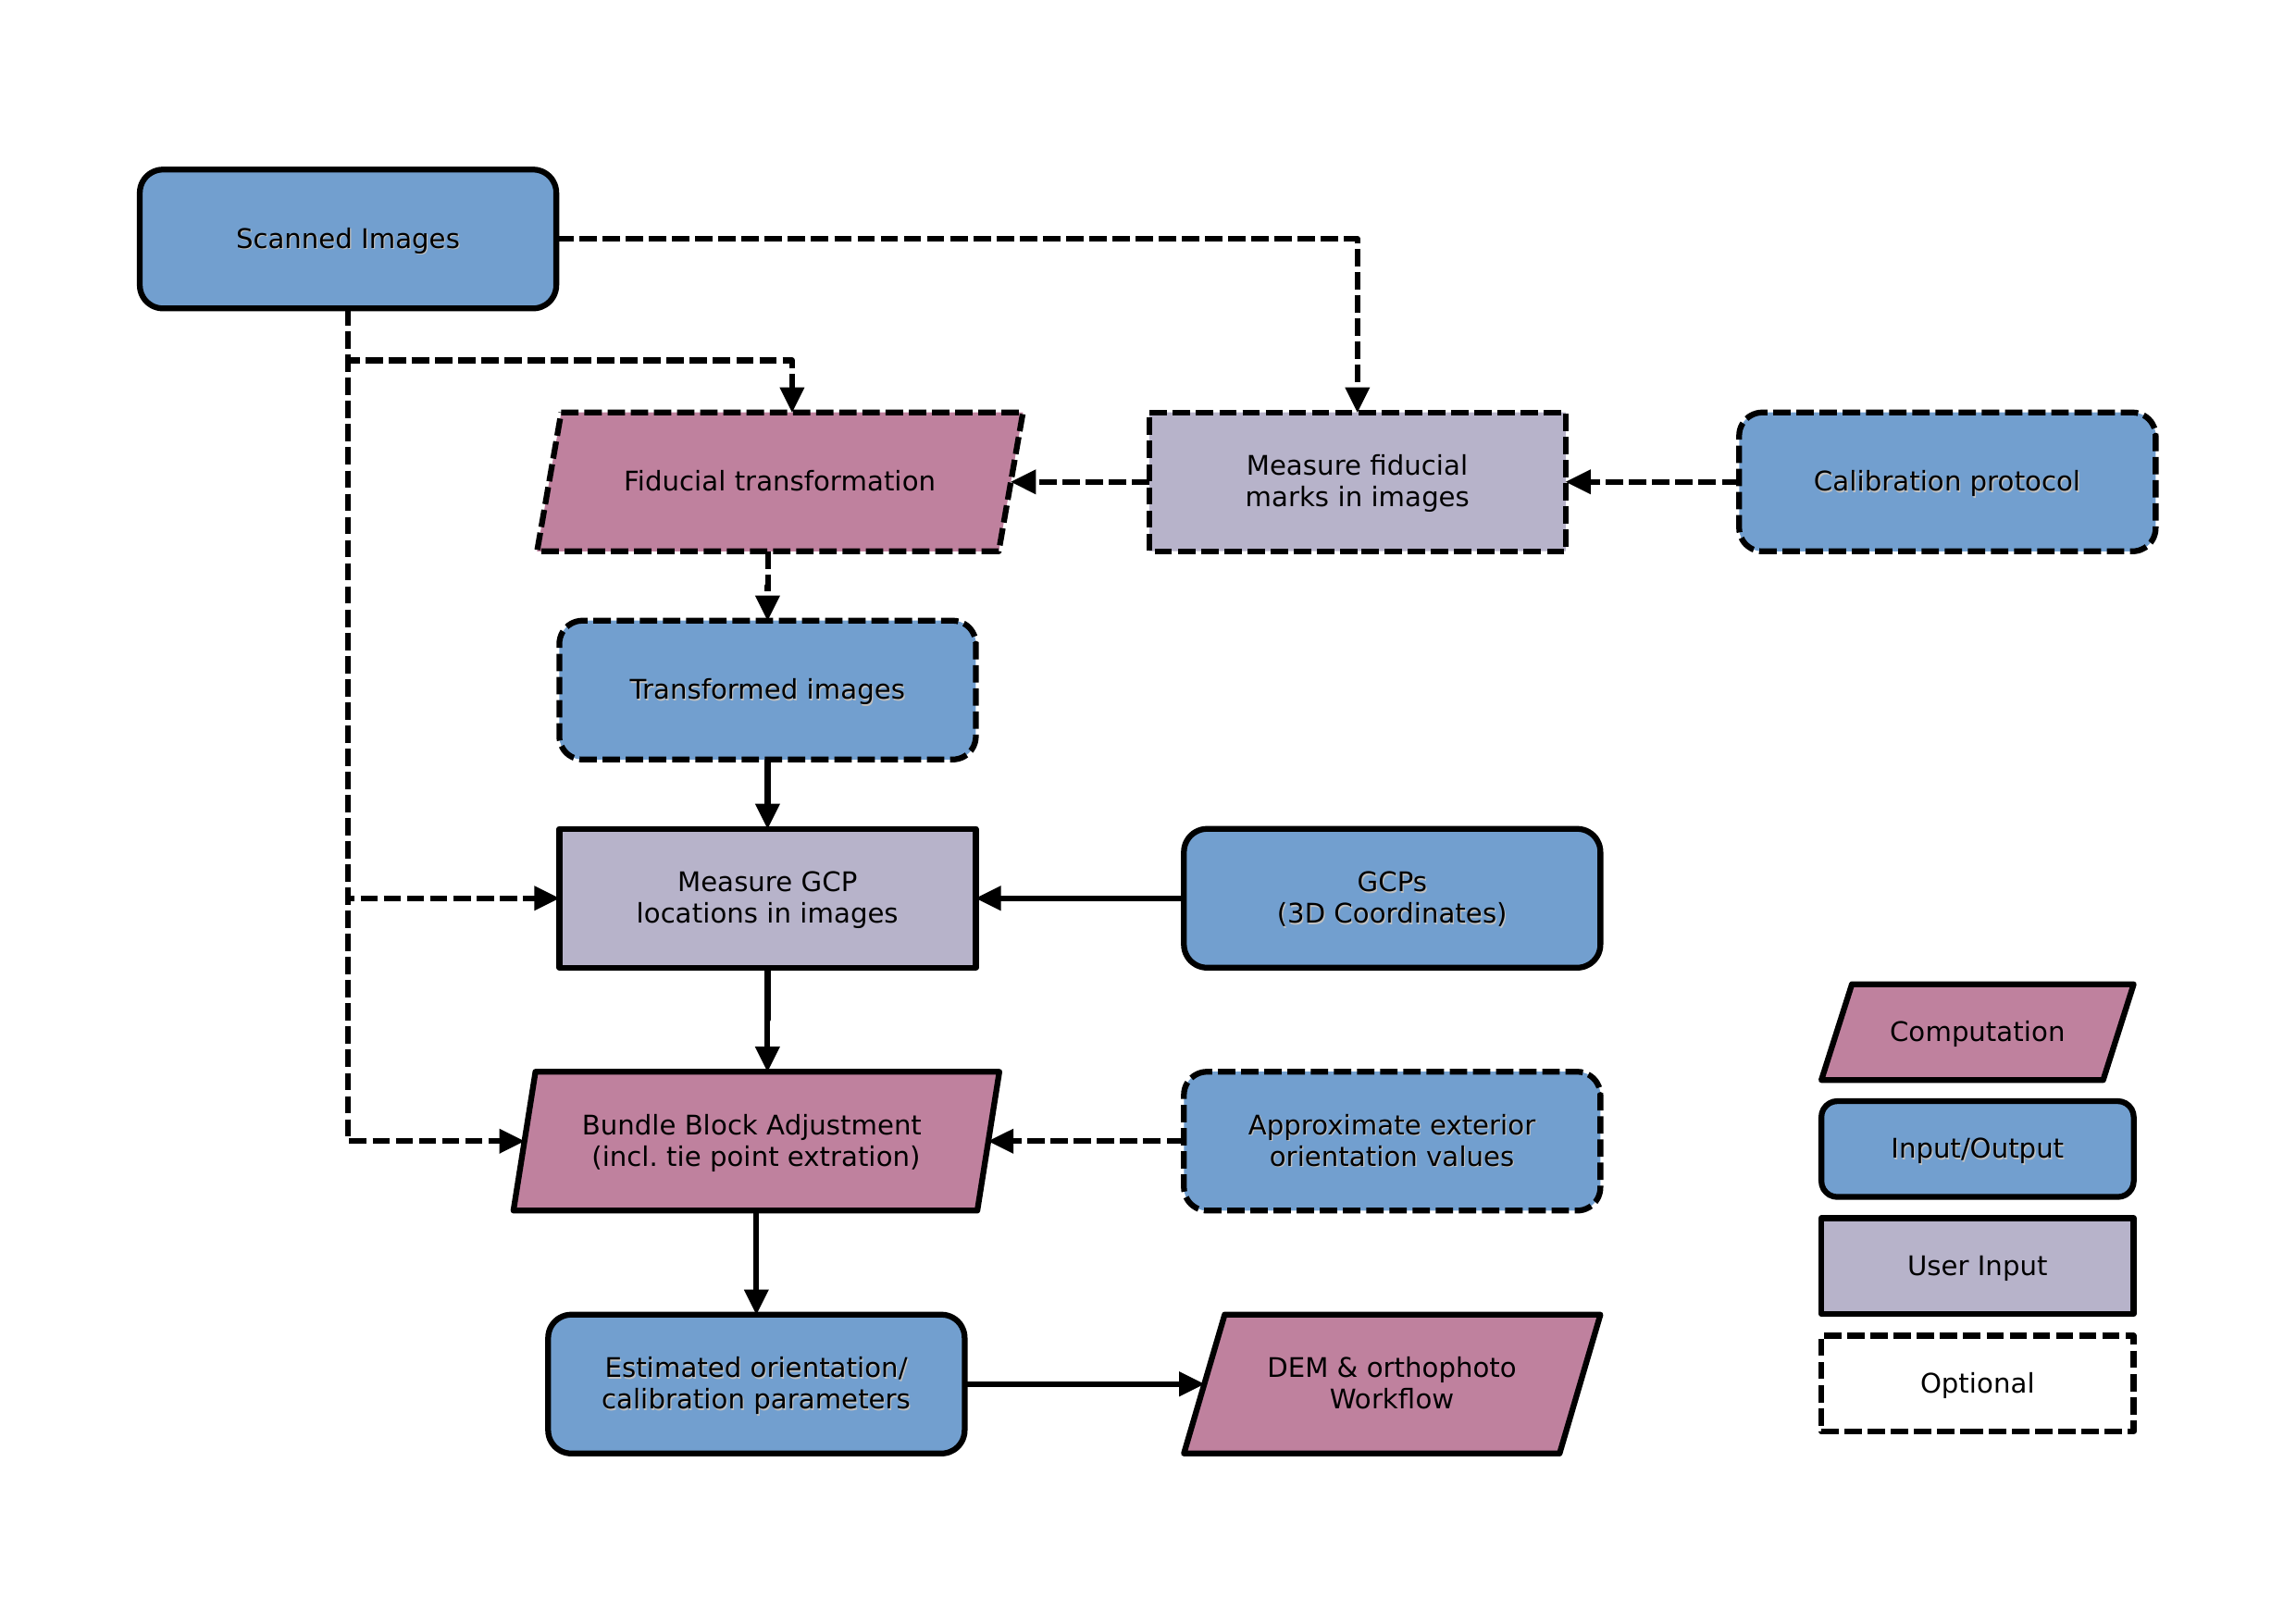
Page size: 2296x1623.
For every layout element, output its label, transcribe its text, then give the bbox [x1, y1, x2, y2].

text_box Approximate exterior orientation values [1184, 1072, 1601, 1211]
text_box Optional [1821, 1335, 2134, 1432]
text_box Calibration protocol [1739, 412, 2156, 551]
text_box Scanned Images [140, 169, 557, 309]
text_box GCPs (3D Coordinates) [1184, 828, 1601, 968]
text_box Measure fiducial marks in images [1148, 412, 1566, 551]
text_box Input/Output [1821, 1101, 2134, 1197]
text_box Transformed images [559, 620, 976, 760]
text_box Estimated orientation/ calibration parameters [548, 1314, 965, 1454]
text_box User Input [1821, 1218, 2134, 1314]
text_box Bundle Block Adjustment (incl. tie point extration) [513, 1072, 999, 1211]
text_box DEM & orthophoto Workflow [1184, 1314, 1601, 1454]
text_box Fiducial transformation [537, 412, 1024, 551]
text_box Measure GCP locations in images [559, 828, 976, 968]
text_box Computation [1821, 984, 2134, 1081]
